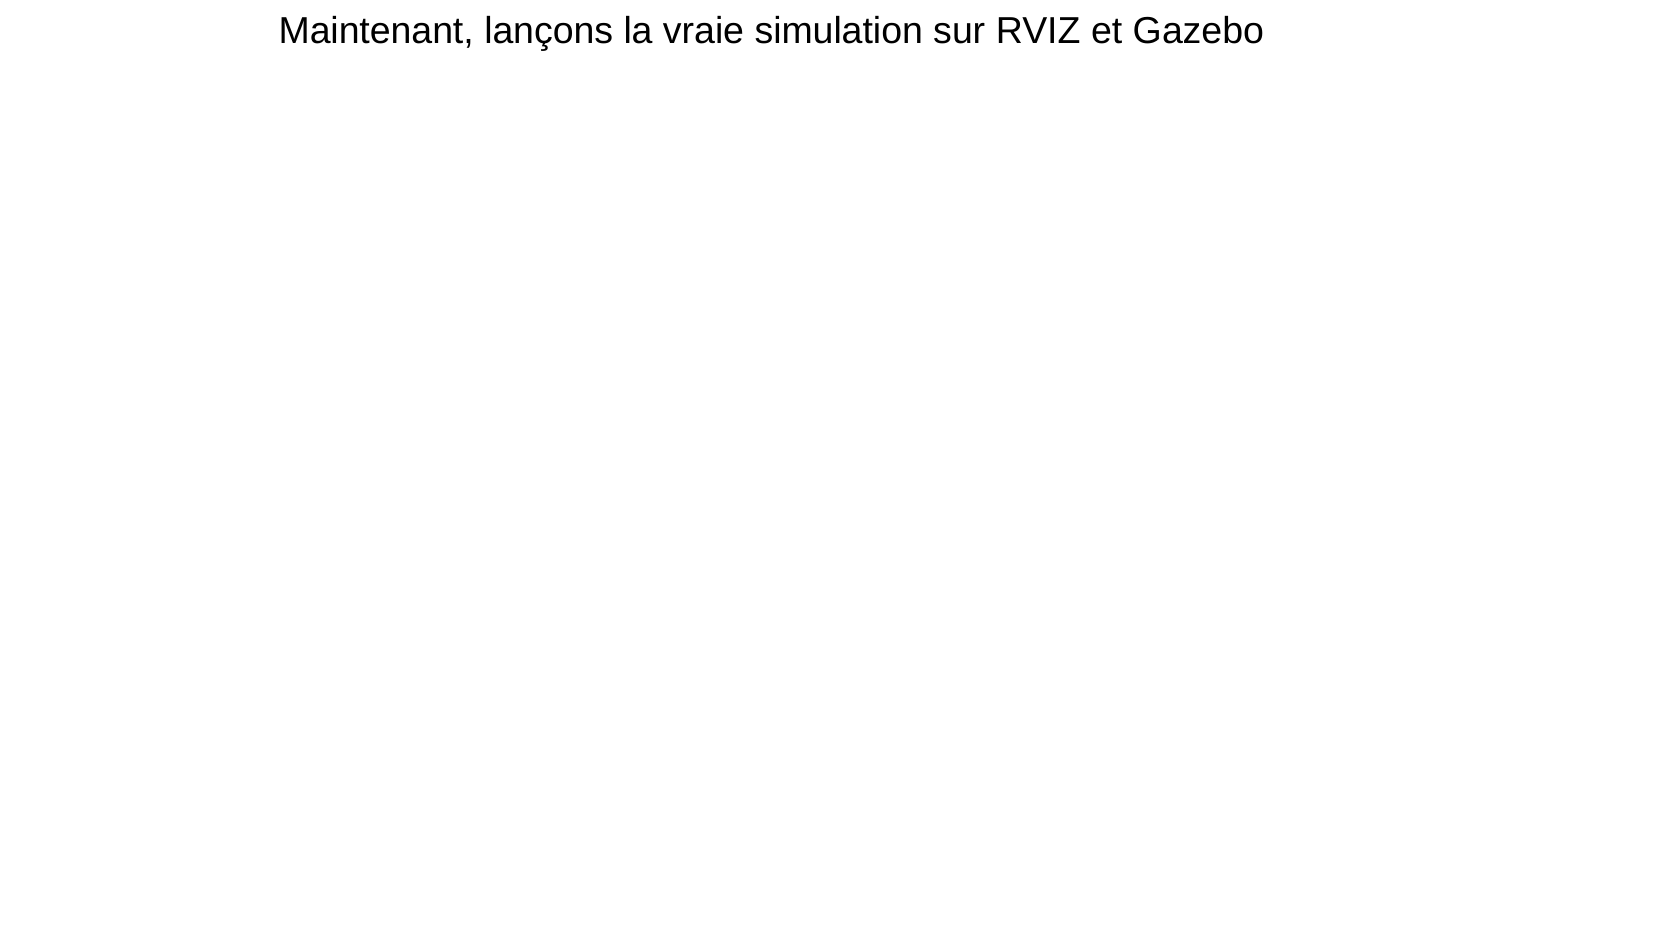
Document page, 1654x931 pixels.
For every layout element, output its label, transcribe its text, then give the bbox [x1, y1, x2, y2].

text_box Maintenant, lançons la vraie simulation sur RVIZ et Gazebo [263, 2, 1280, 60]
